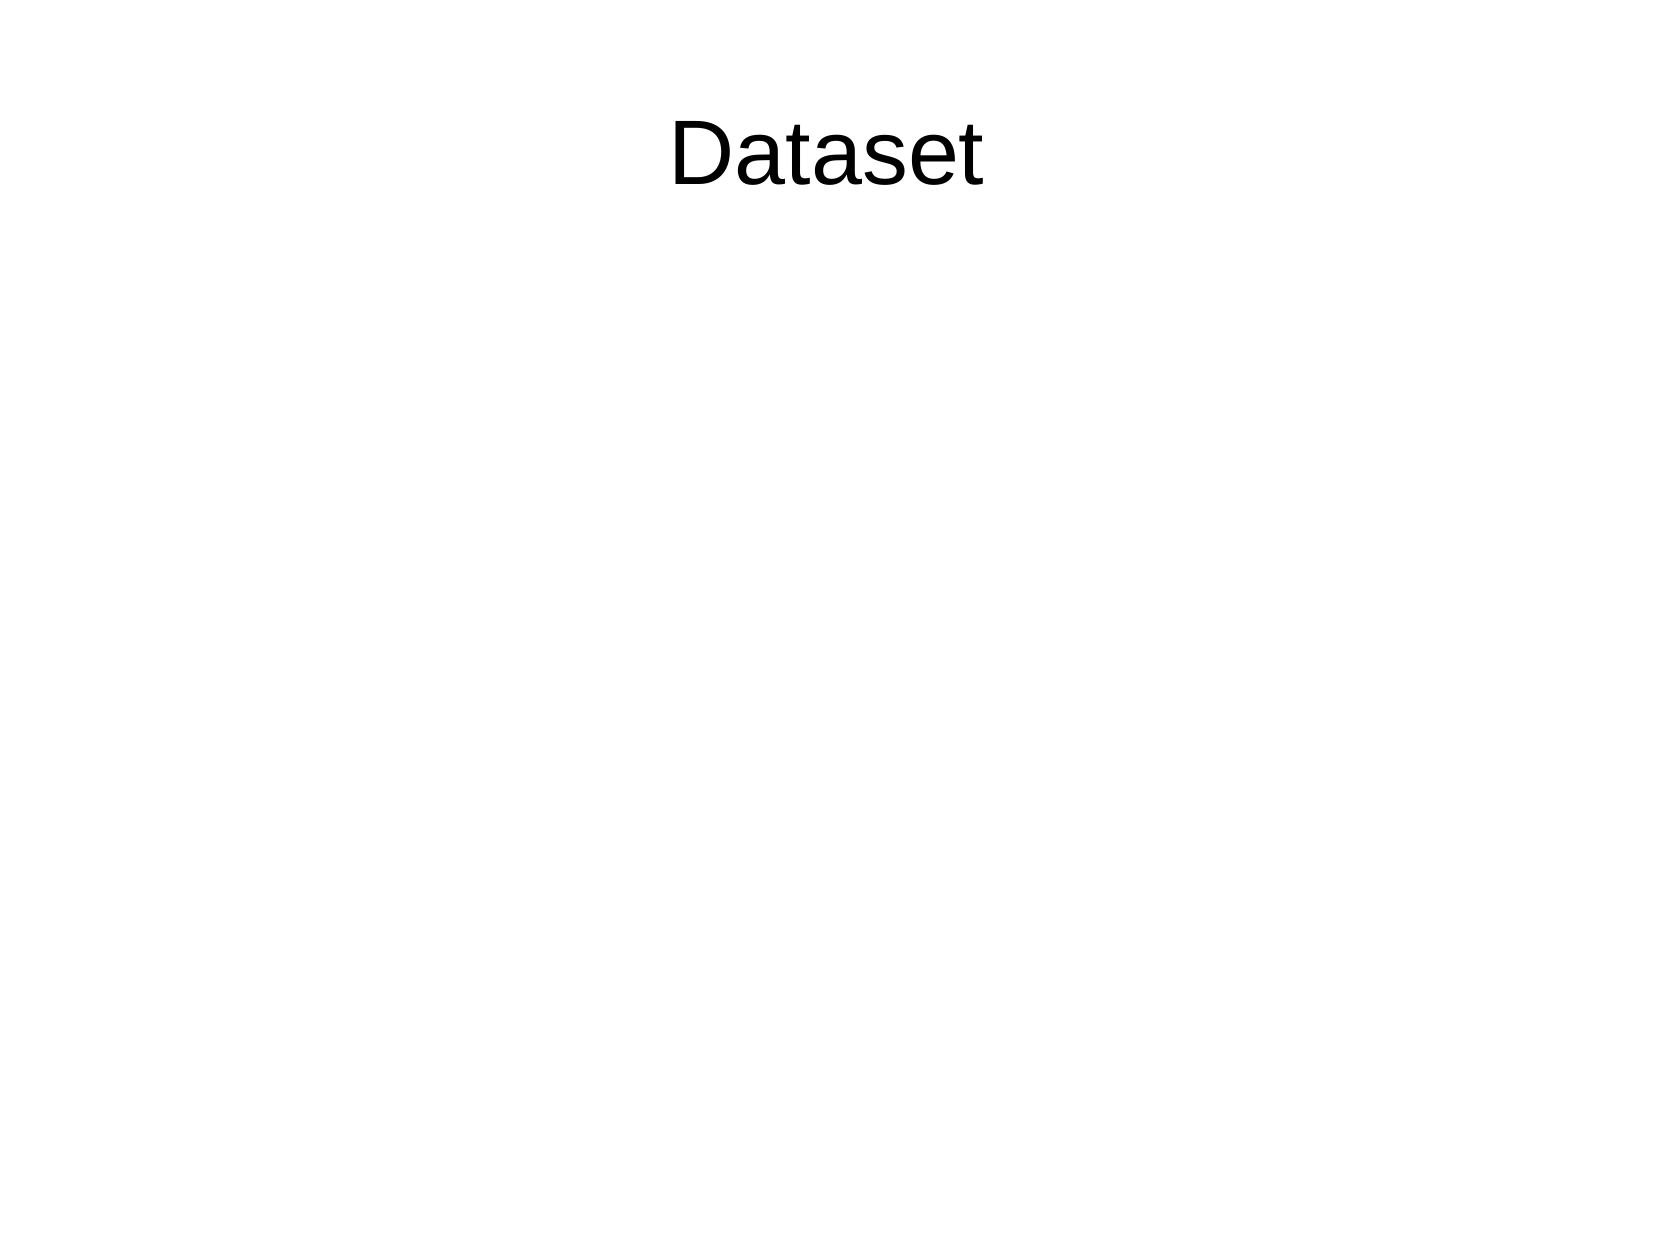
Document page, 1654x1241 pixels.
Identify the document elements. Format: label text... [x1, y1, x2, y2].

title Dataset [82, 49, 1571, 257]
